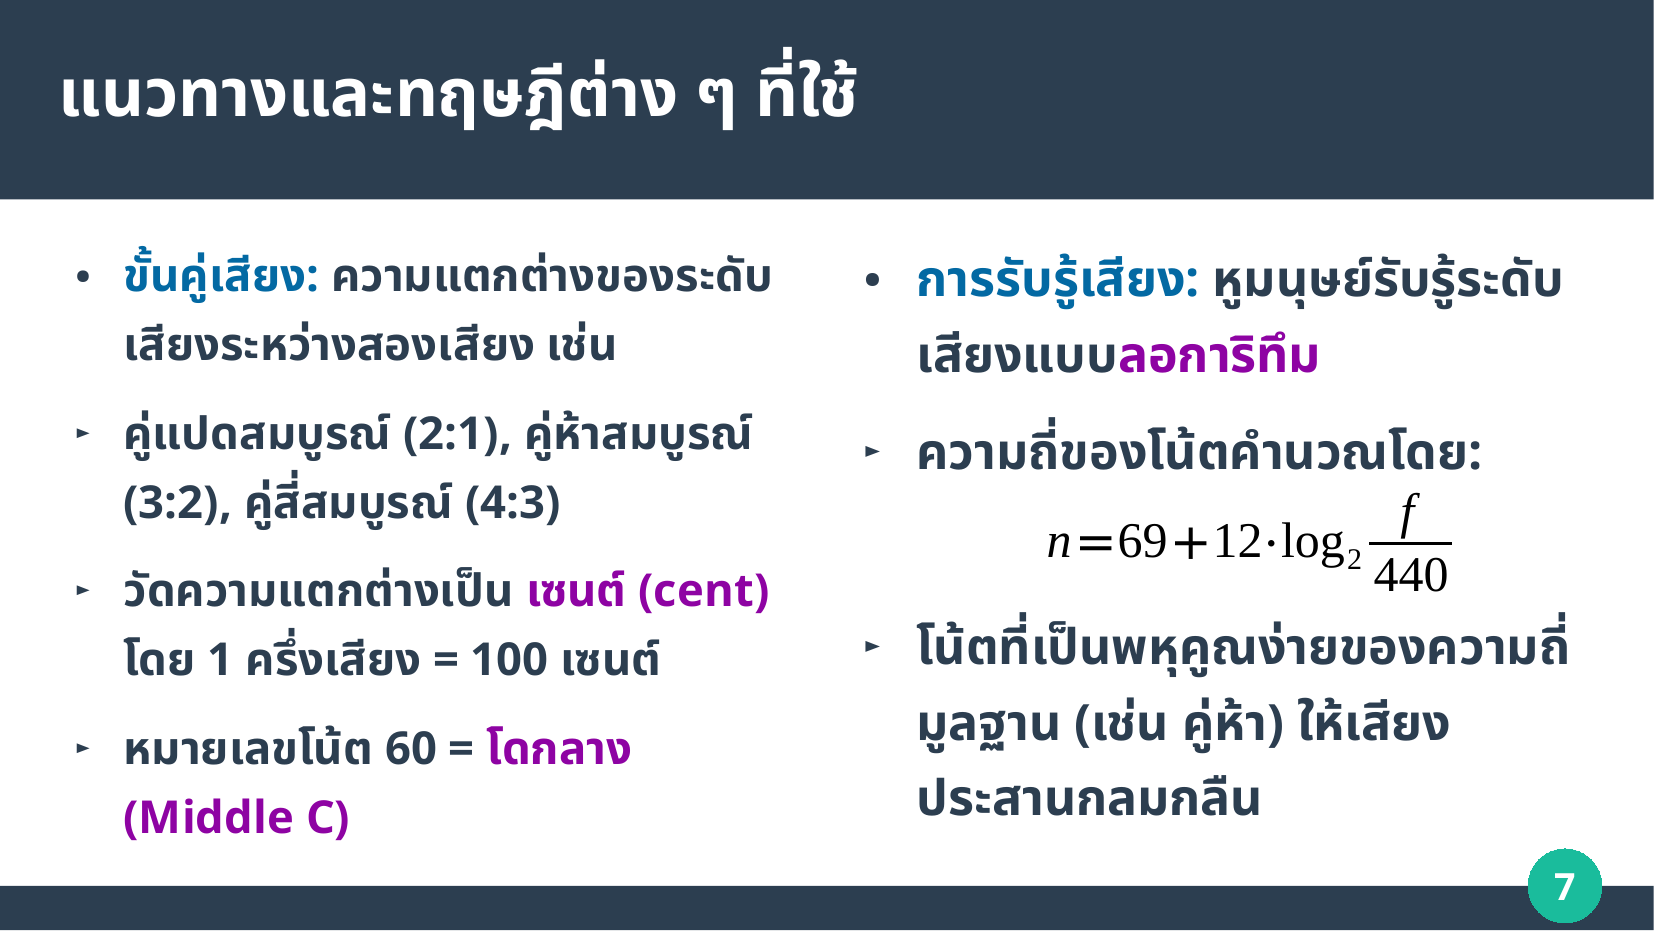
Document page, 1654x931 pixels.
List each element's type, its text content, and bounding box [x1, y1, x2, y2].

list การรับรู้เสียง: หูมนุษย์รับรู้ระดับเสียงแบบลอการิทึม ความถี่ของโน้ตคำนวณโดย: โน้ตที่เป็นพหุคูณง่ายของความถี่มูลฐาน (เช่น คู่ห้า) ให้เสียงประสานกลมกลืน [845, 243, 1596, 864]
list ขั้นคู่เสียง: ความแตกต่างของระดับเสียงระหว่างสองเสียง เช่น คู่แปดสมบูรณ์ (2:1), คู่ห้าสมบูรณ์ (3:2), คู่สี่สมบูรณ์ (4:3) วัดความแตกต่างเป็น เซนต์ (cent) โดย 1 ครึ่งเสียง = 100 เซนต์ หมายเลขโน้ต 60 = โดกลาง (Middle C) [59, 243, 809, 864]
chart [1045, 484, 1455, 603]
title แนวทางและทฤษฎีต่าง ๆ ที่ใช้ [59, 37, 1595, 155]
